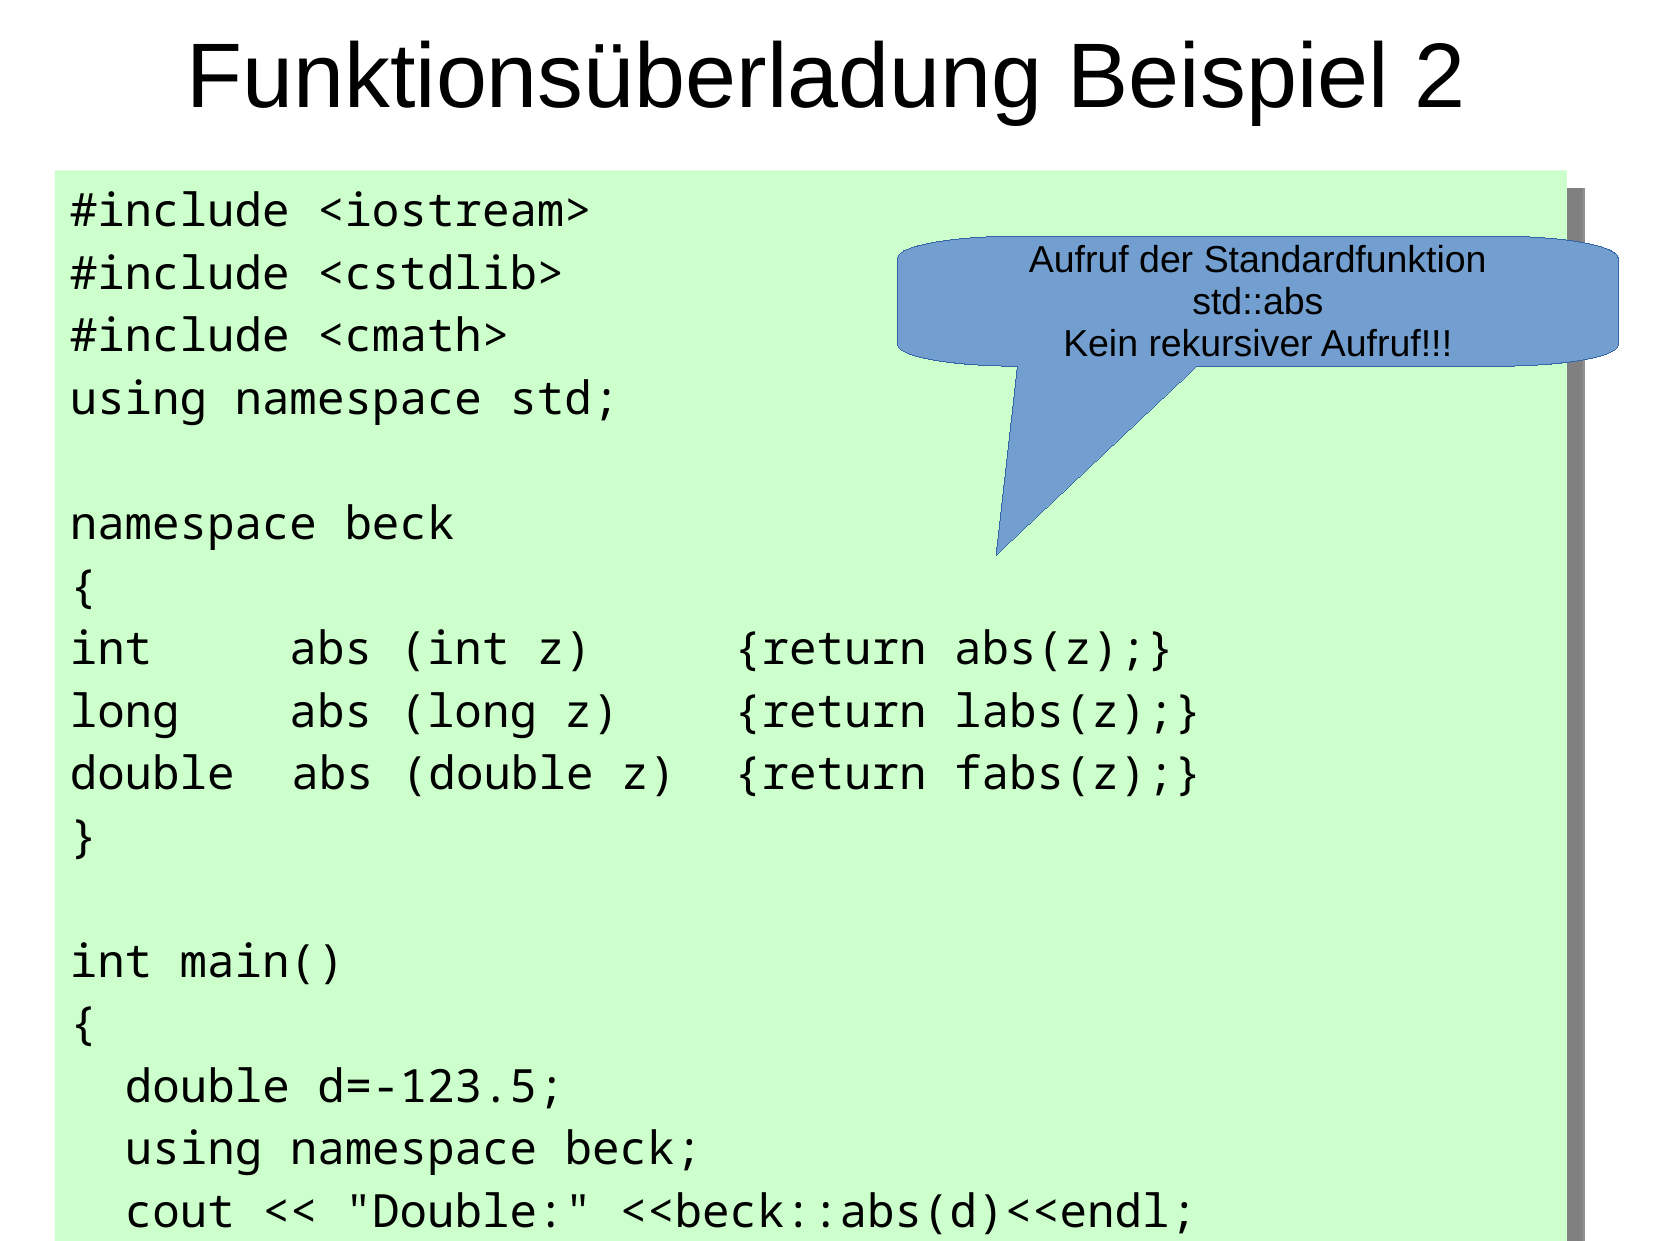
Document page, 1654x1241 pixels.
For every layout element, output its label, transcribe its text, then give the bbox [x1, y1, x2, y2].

text_box #include <iostream> #include <cstdlib> #include <cmath> using namespace std; namespace beck { int abs (int z) {return abs(z);} long abs (long z) {return labs(z);} double abs (double z) {return fabs(z);} } int main() { double d=-123.5; using namespace beck; cout << "Double:" <<beck::abs(d)<<endl; } [54, 170, 1567, 1145]
title Funktionsüberladung Beispiel 2 [82, 0, 1571, 180]
text_box Aufruf der Standardfunktion std::abs Kein rekursiver Aufruf!!! [897, 236, 1619, 556]
